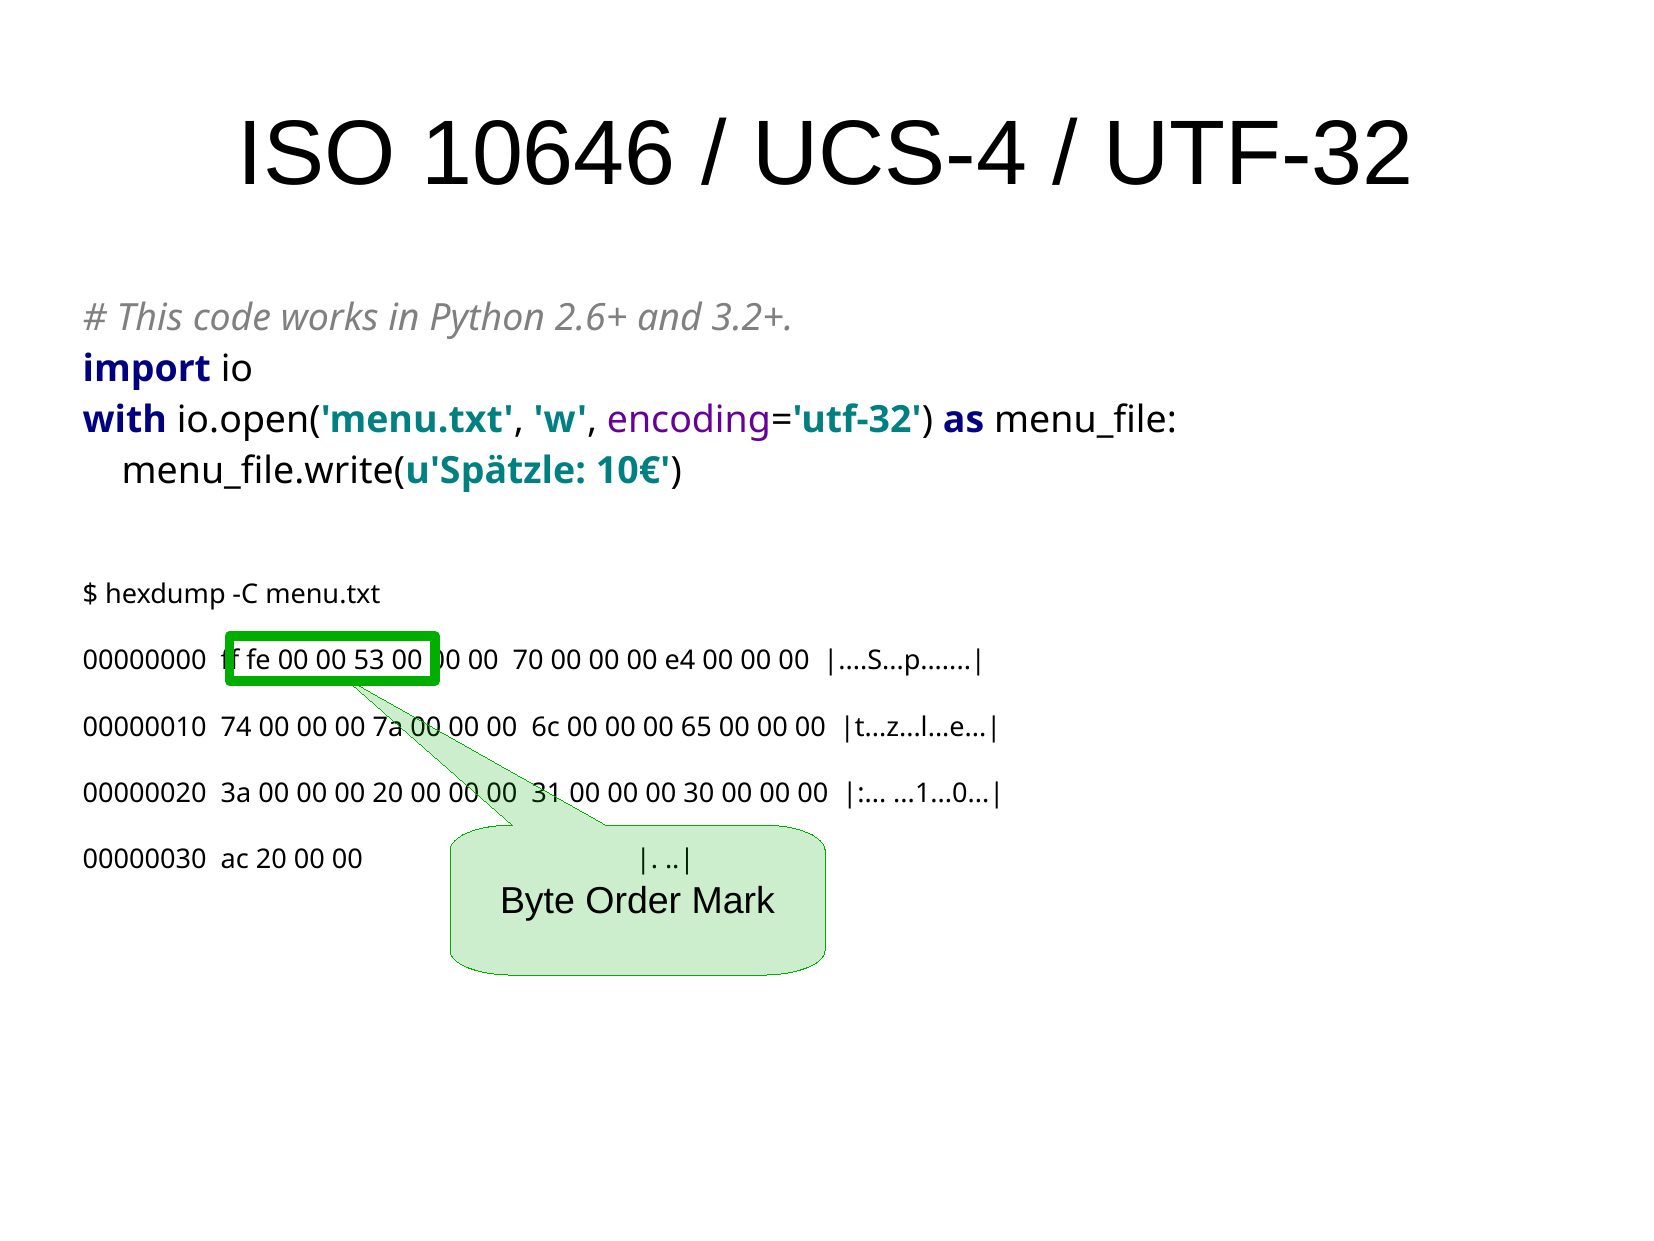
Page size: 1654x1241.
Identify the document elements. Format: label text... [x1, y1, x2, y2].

title ISO 10646 / UCS-4 / UTF-32 [82, 49, 1571, 257]
list # This code works in Python 2.6+ and 3.2+. import io with io.open('menu.txt', 'w', encoding='utf-32') as menu_file: menu_file.write(u'Spätzle: 10€') $ hexdump -C menu.txt 00000000 ff fe 00 00 53 00 00 00 70 00 00 00 e4 00 00 00 |....S...p.......| 00000010 74 00 00 00 7a 00 00 00 6c 00 00 00 65 00 00 00 |t...z...l...e...| 00000020 3a 00 00 00 20 00 00 00 31 00 00 00 30 00 00 00 |:... ...1...0...| 00000030 ac 20 00 00 |. ..| [82, 290, 1571, 1010]
text_box Byte Order Mark [343, 676, 826, 976]
